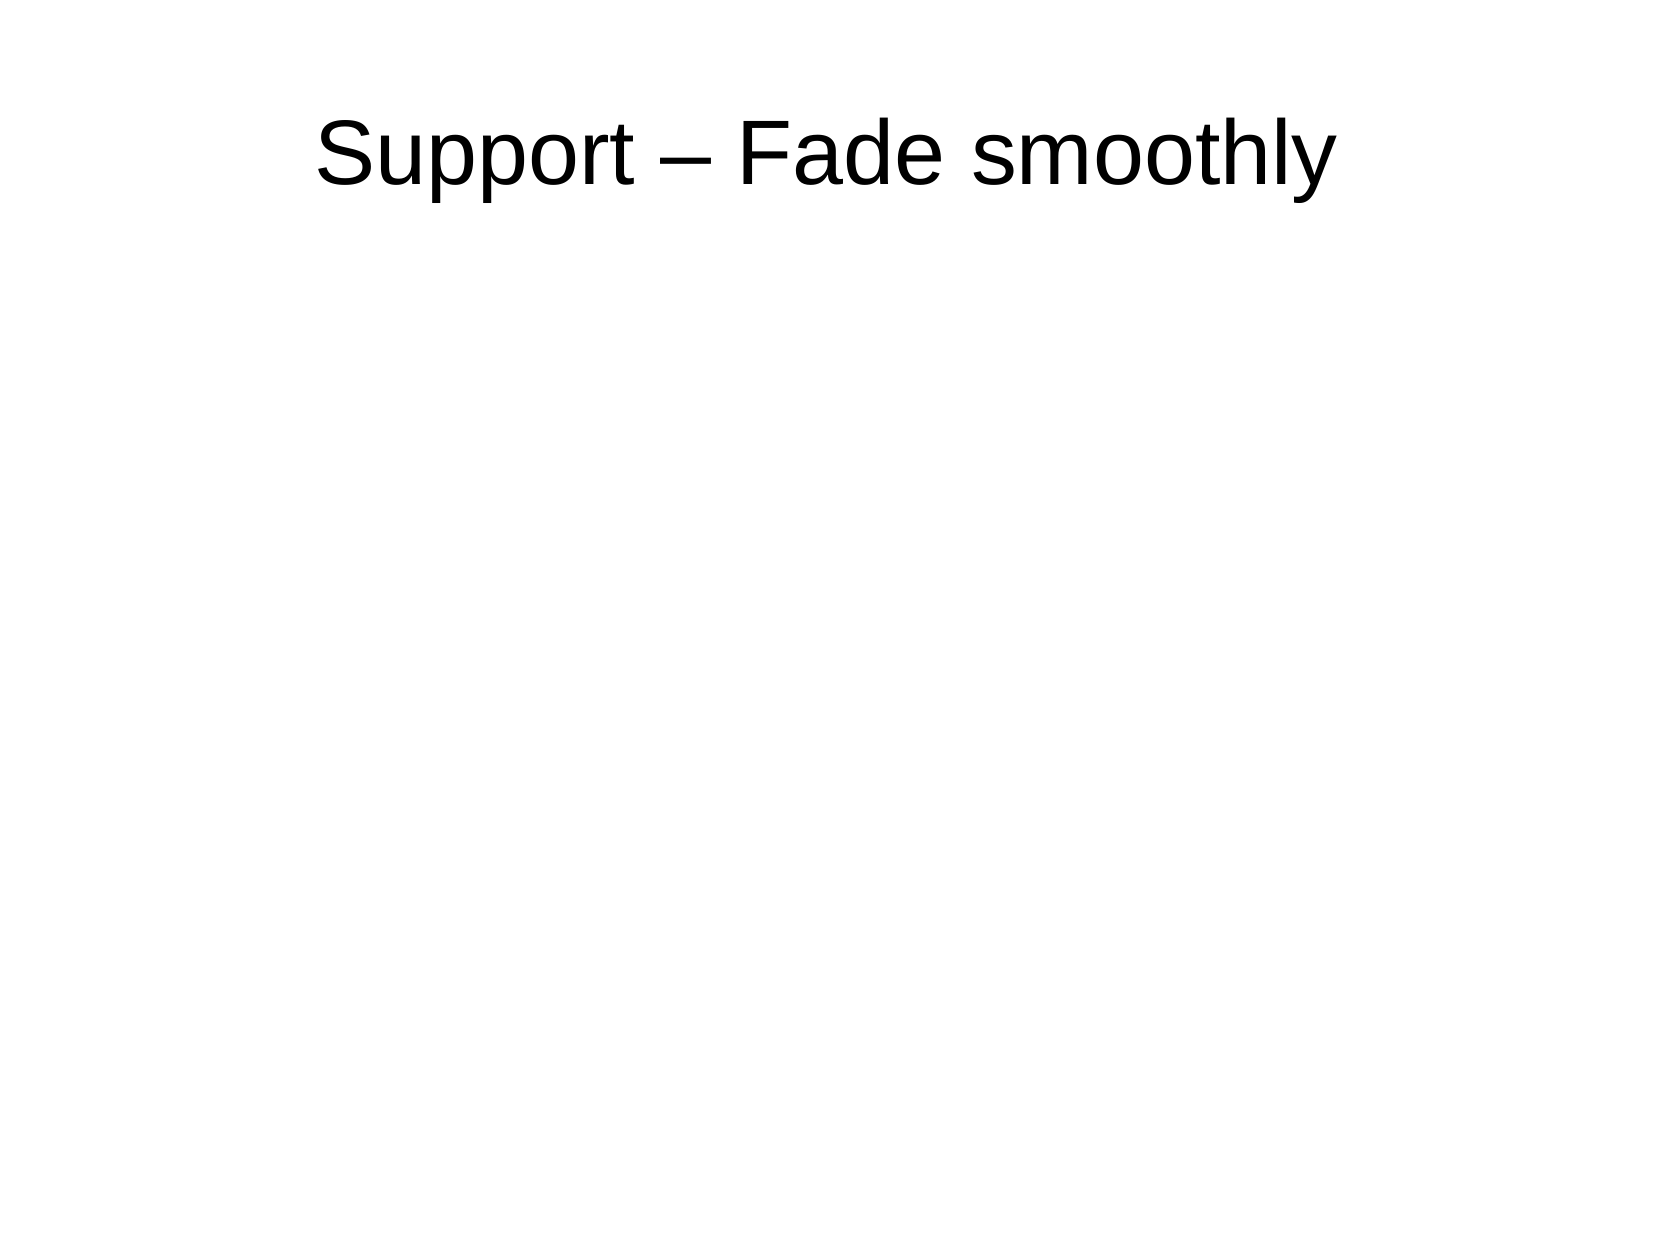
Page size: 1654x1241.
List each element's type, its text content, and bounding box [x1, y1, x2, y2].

title Support – Fade smoothly [82, 56, 1571, 250]
